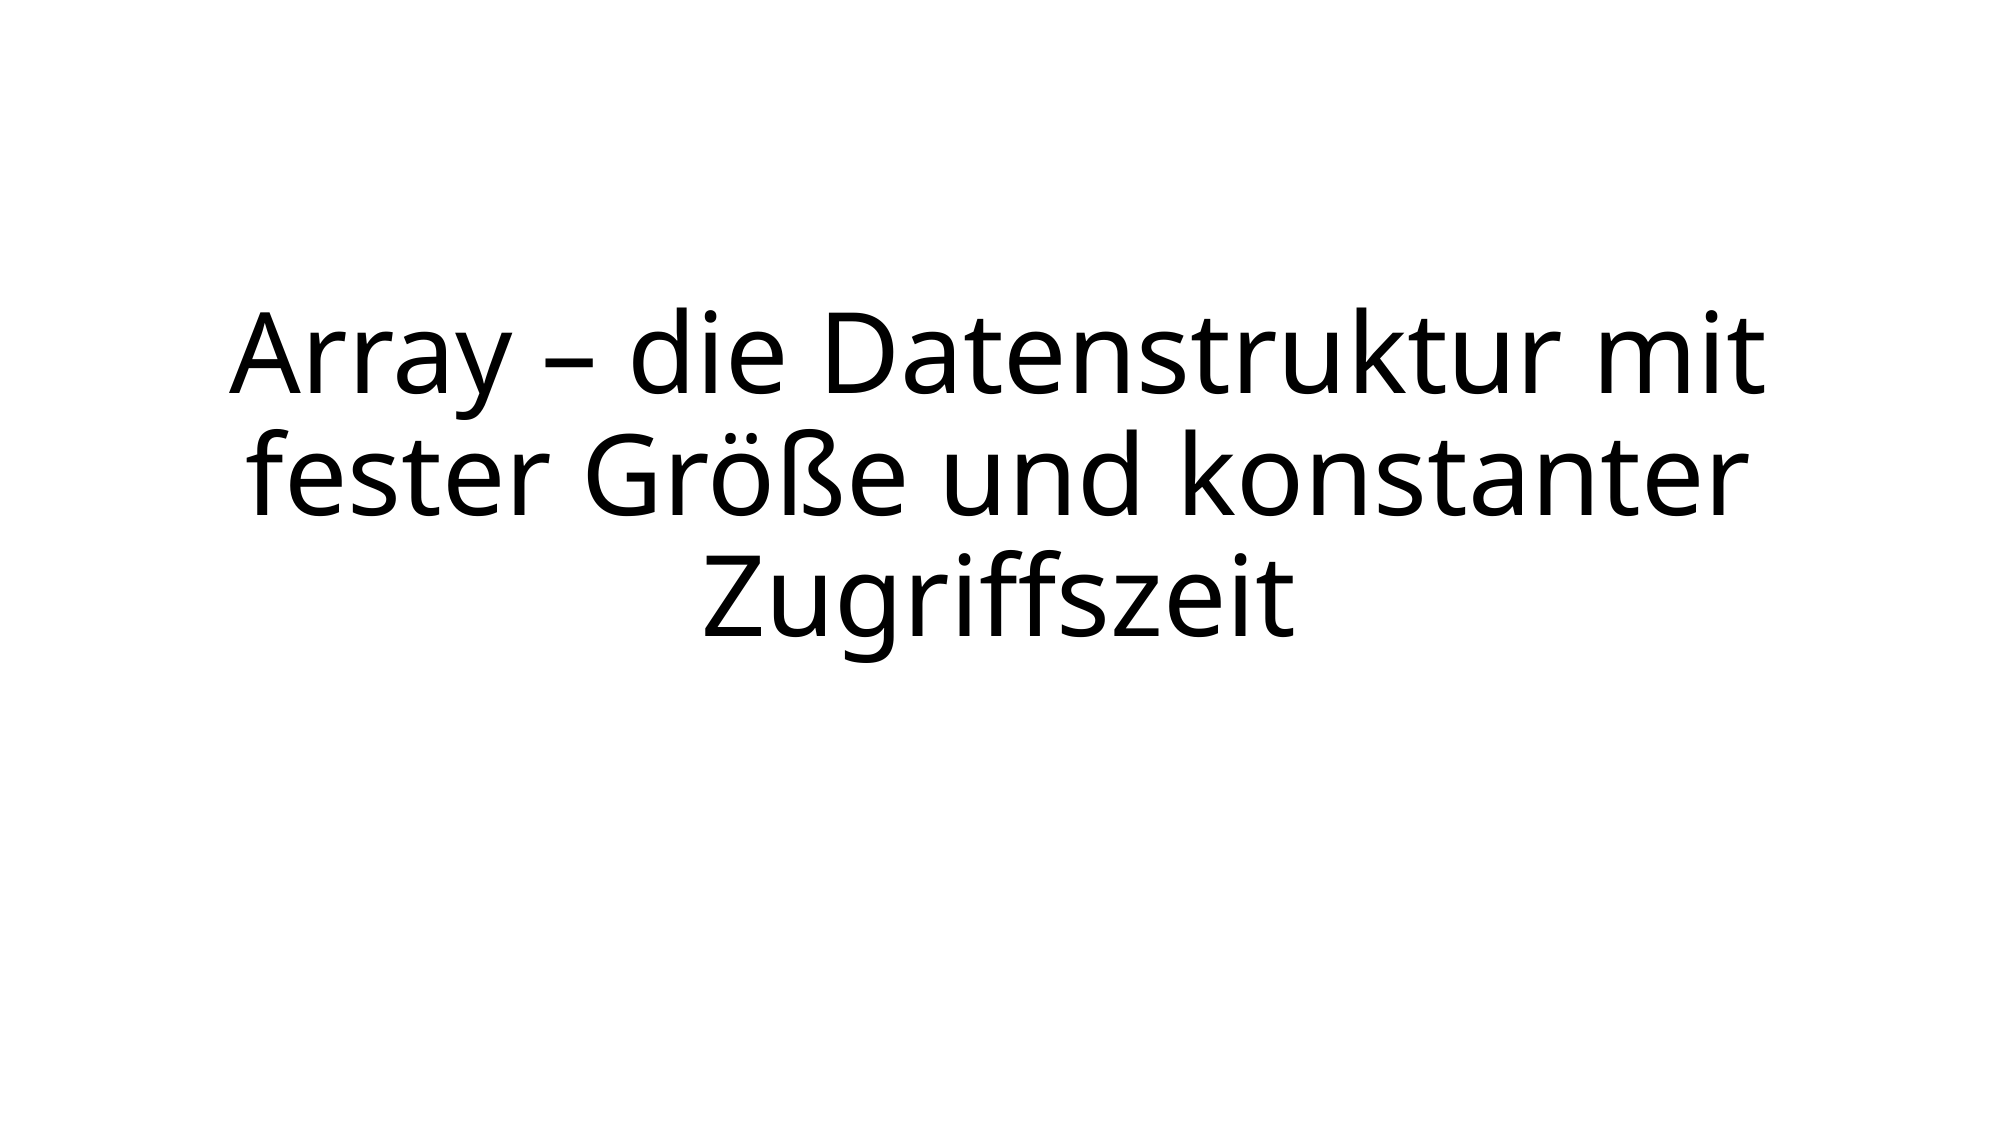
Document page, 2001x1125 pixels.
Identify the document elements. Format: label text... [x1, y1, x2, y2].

title Array – die Datenstruktur mit fester Größe und konstanter Zugriffszeit [136, 280, 1862, 669]
